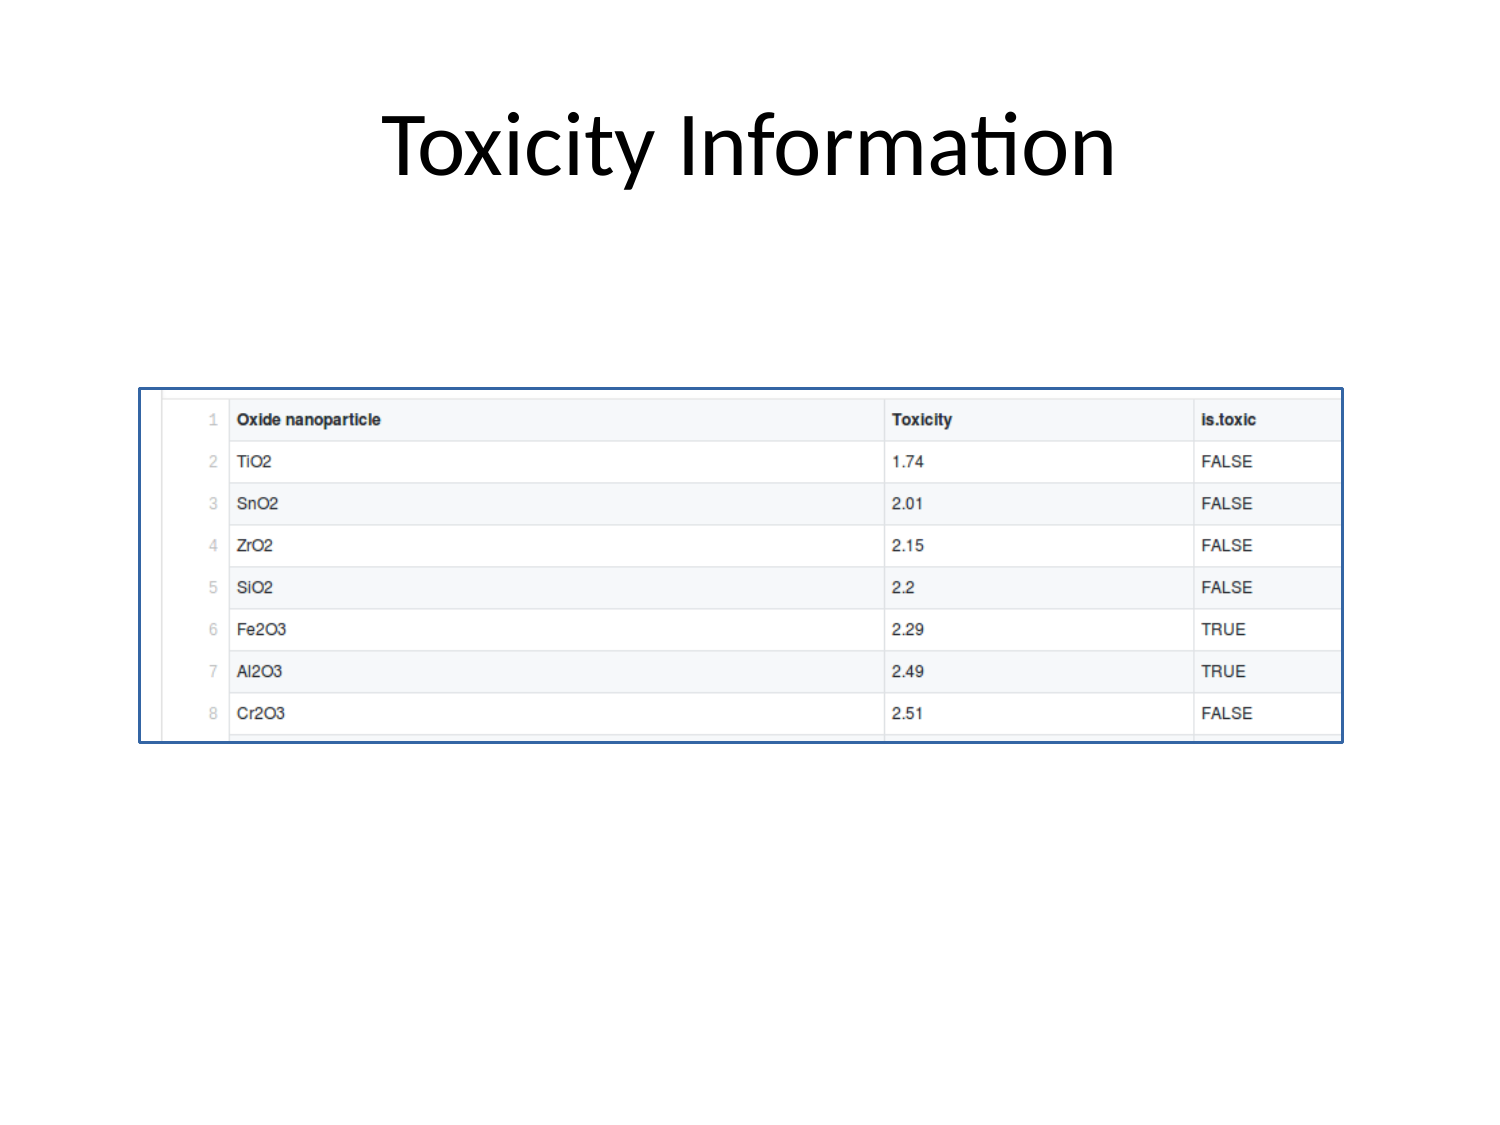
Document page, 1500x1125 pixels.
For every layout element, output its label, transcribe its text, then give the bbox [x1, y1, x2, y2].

title Toxicity Information [75, 45, 1425, 233]
picture [141, 389, 1342, 742]
